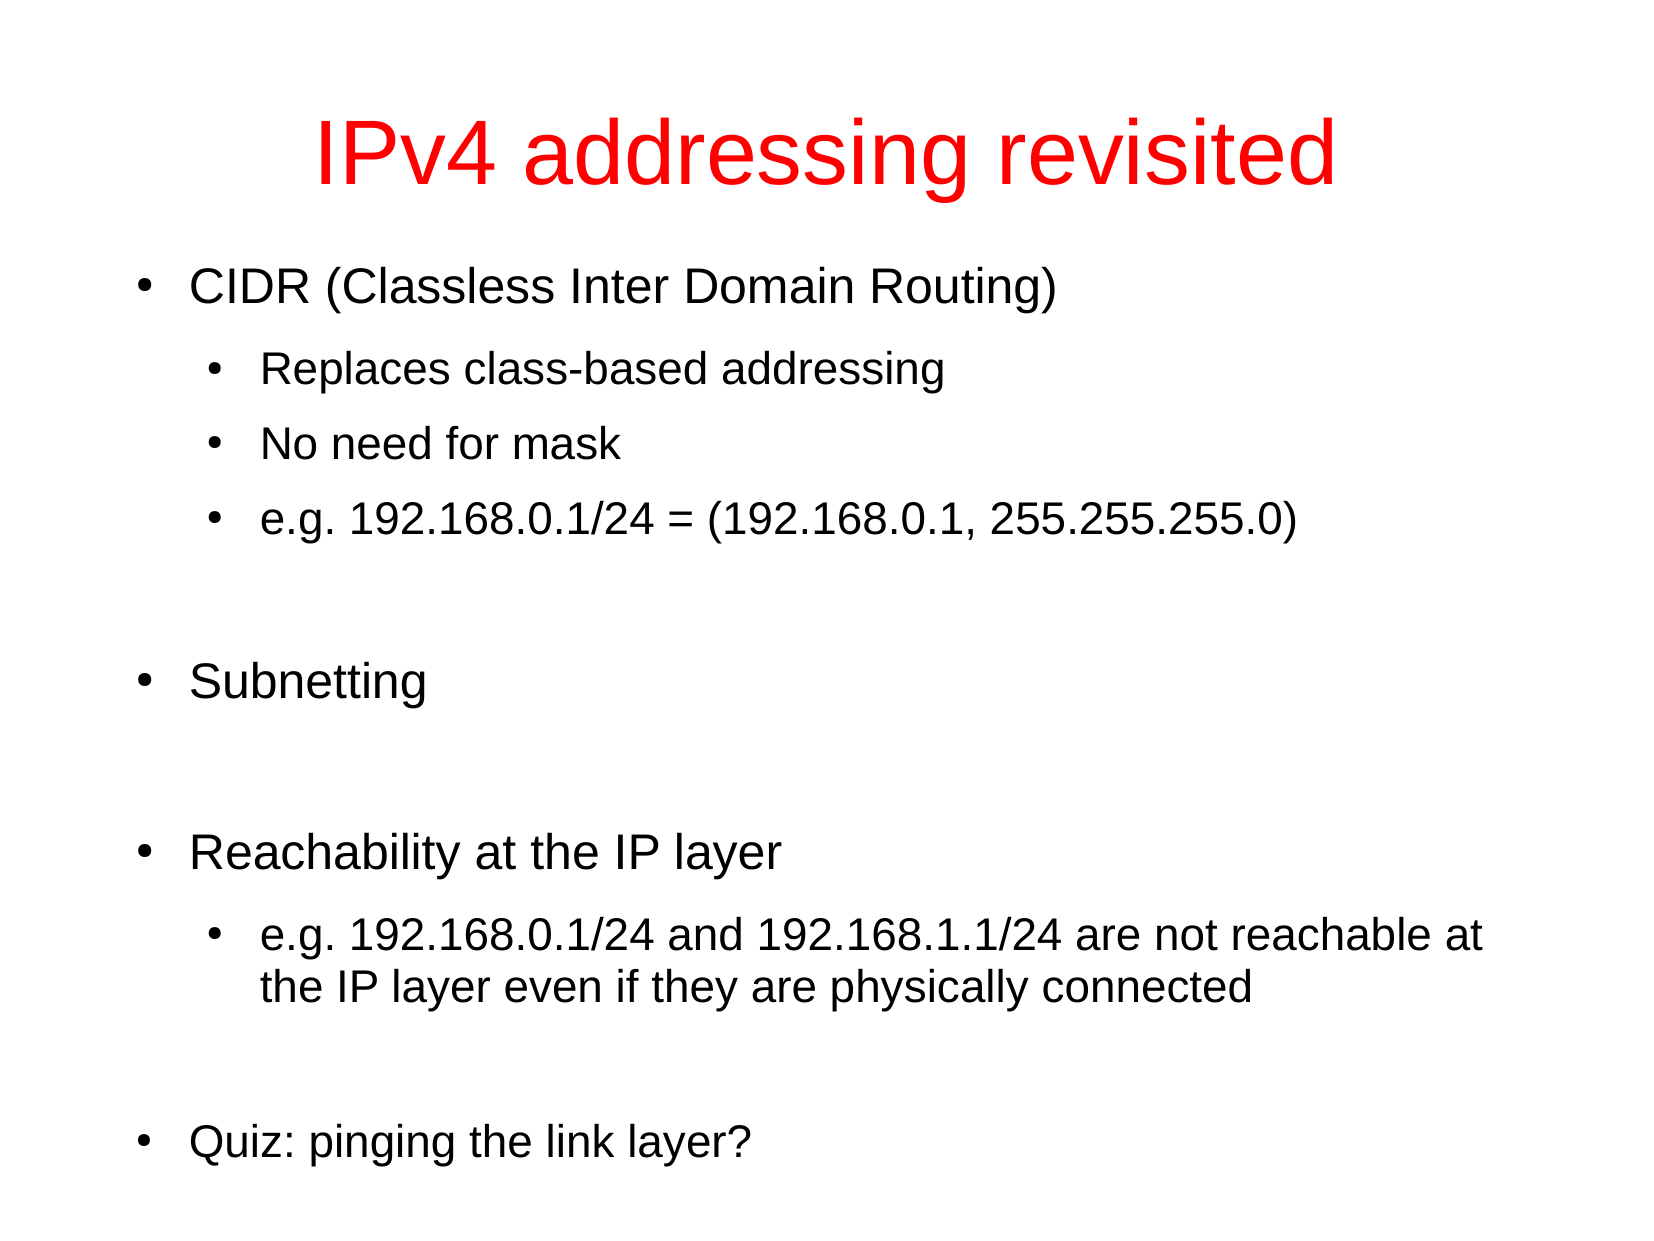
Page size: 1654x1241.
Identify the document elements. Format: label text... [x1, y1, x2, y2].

list CIDR (Classless Inter Domain Routing) Replaces class-based addressing No need for mask e.g. 192.168.0.1/24 = (192.168.0.1, 255.255.255.0) Subnetting Reachability at the IP layer e.g. 192.168.0.1/24 and 192.168.1.1/24 are not reachable at the IP layer even if they are physically connected Quiz: pinging the link layer? [118, 258, 1548, 1168]
title IPv4 addressing revisited [82, 49, 1571, 257]
